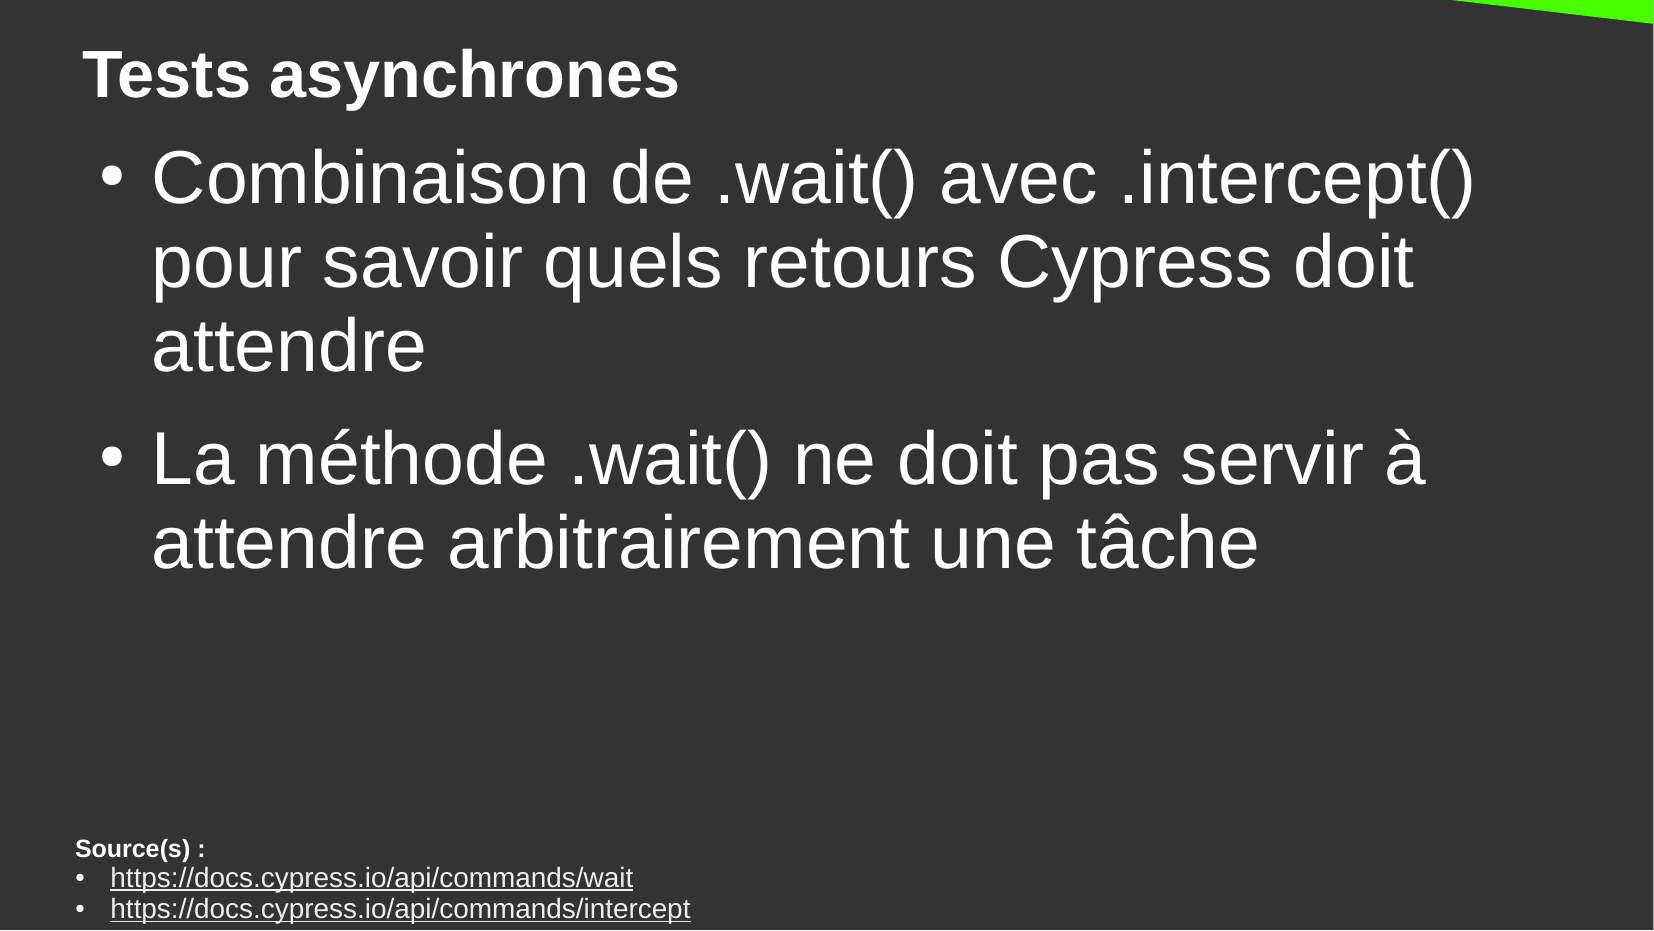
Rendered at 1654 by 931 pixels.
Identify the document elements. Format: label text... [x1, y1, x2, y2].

list Combinaison de .wait() avec .intercept() pour savoir quels retours Cypress doit attendre La méthode .wait() ne doit pas servir à attendre arbitrairement une tâche [80, 135, 1619, 621]
text_box [1451, 0, 1654, 24]
title Tests asynchrones [82, 37, 1571, 112]
text_box Source(s) : https://docs.cypress.io/api/commands/wait https://docs.cypress.io/api/commands/intercept [60, 826, 1546, 931]
